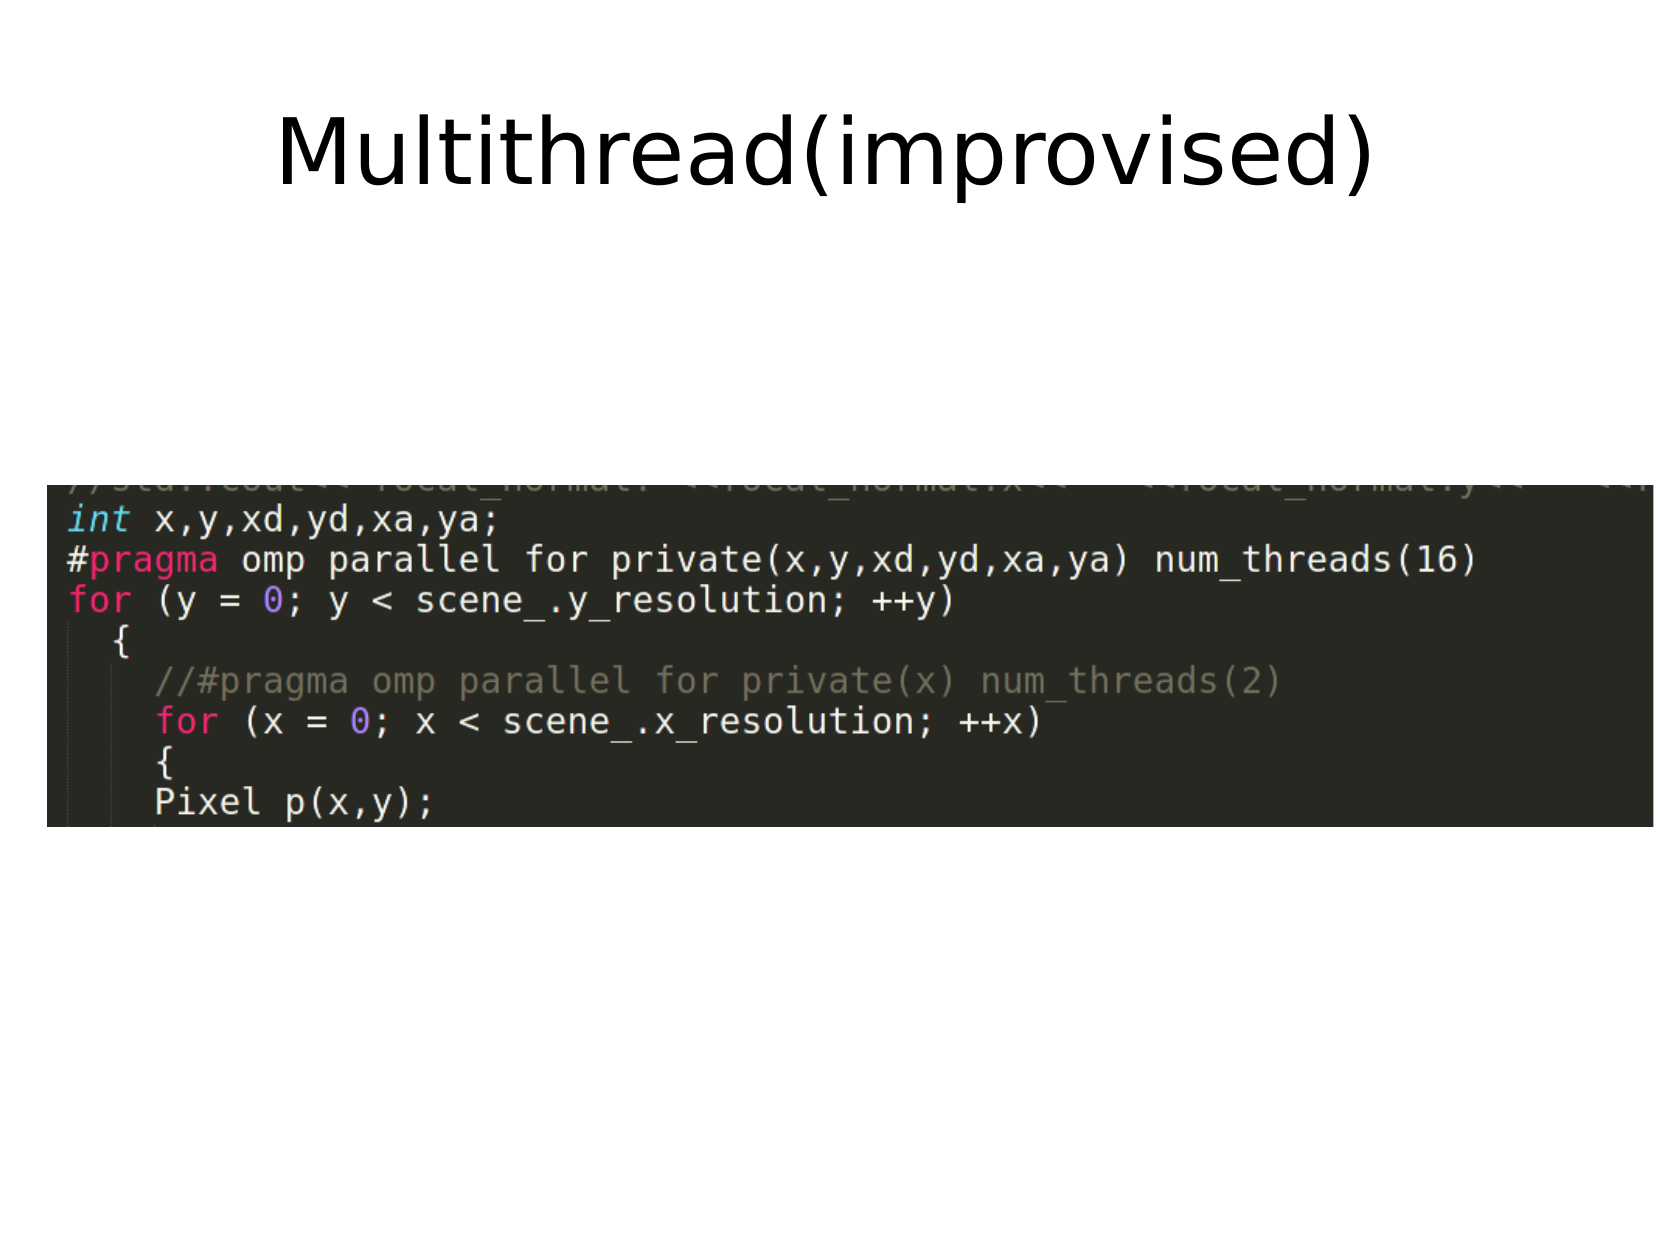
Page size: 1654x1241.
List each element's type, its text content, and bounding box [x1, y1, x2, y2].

picture [47, 485, 1654, 827]
title Multithread(improvised) [82, 49, 1571, 257]
